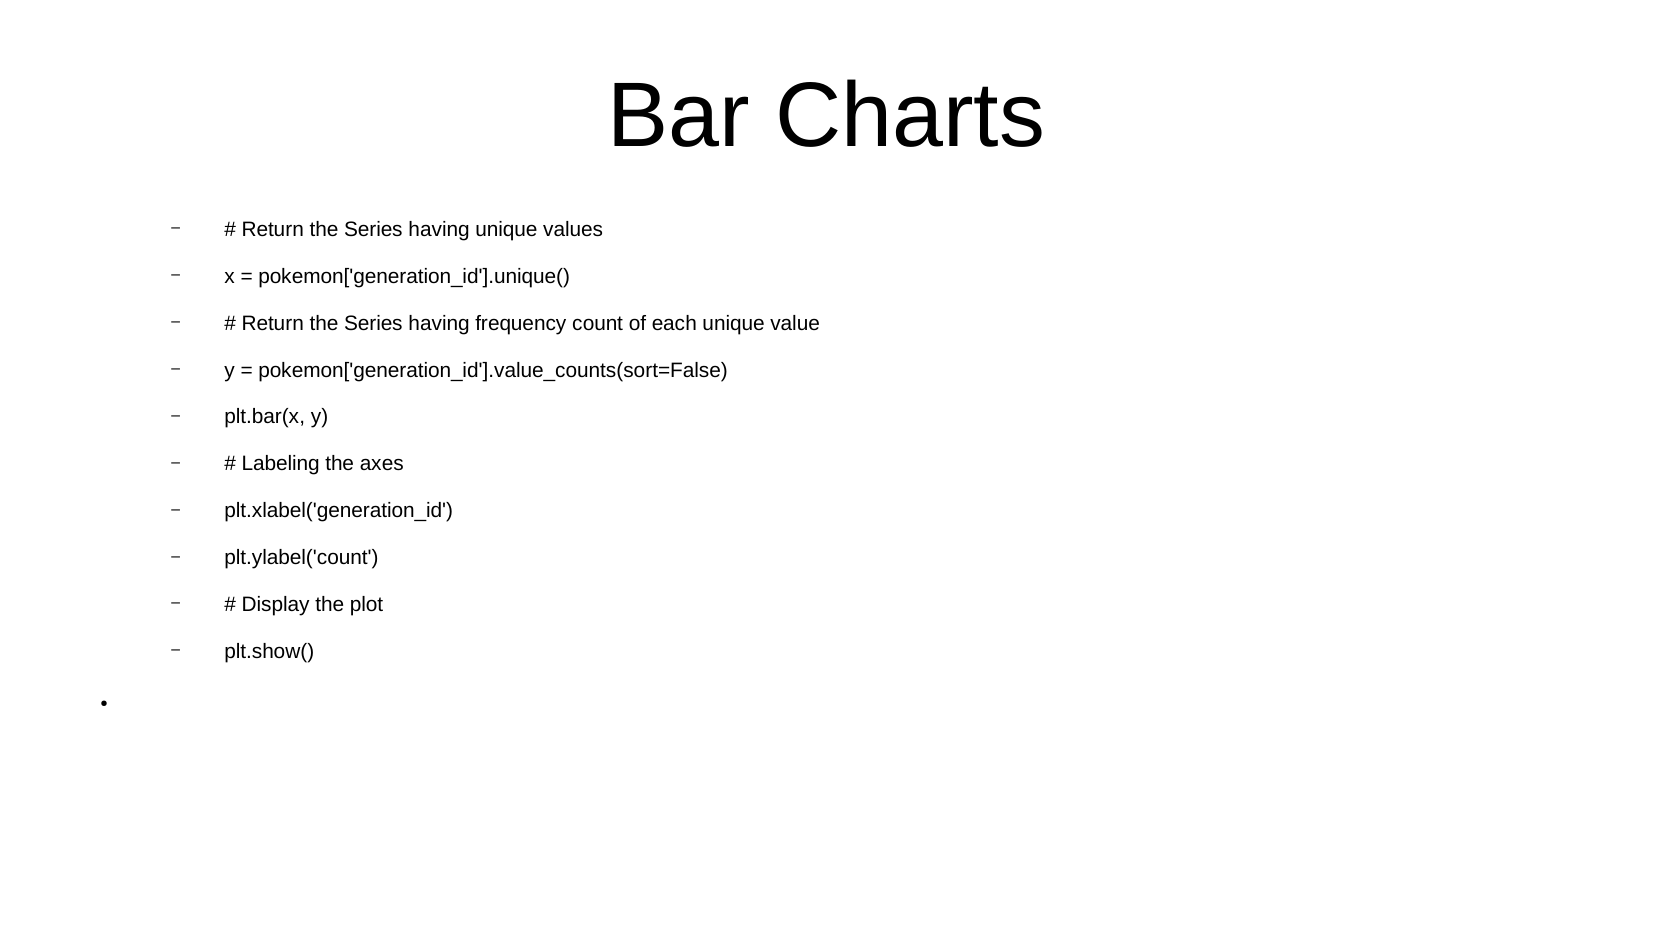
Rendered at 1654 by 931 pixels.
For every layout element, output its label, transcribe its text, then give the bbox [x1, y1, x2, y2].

list # Return the Series having unique values x = pokemon['generation_id'].unique() # Return the Series having frequency count of each unique value y = pokemon['generation_id'].value_counts(sort=False) plt.bar(x, y) # Labeling the axes plt.xlabel('generation_id') plt.ylabel('count') # Display the plot plt.show() [82, 217, 1621, 901]
title Bar Charts [82, 37, 1571, 193]
